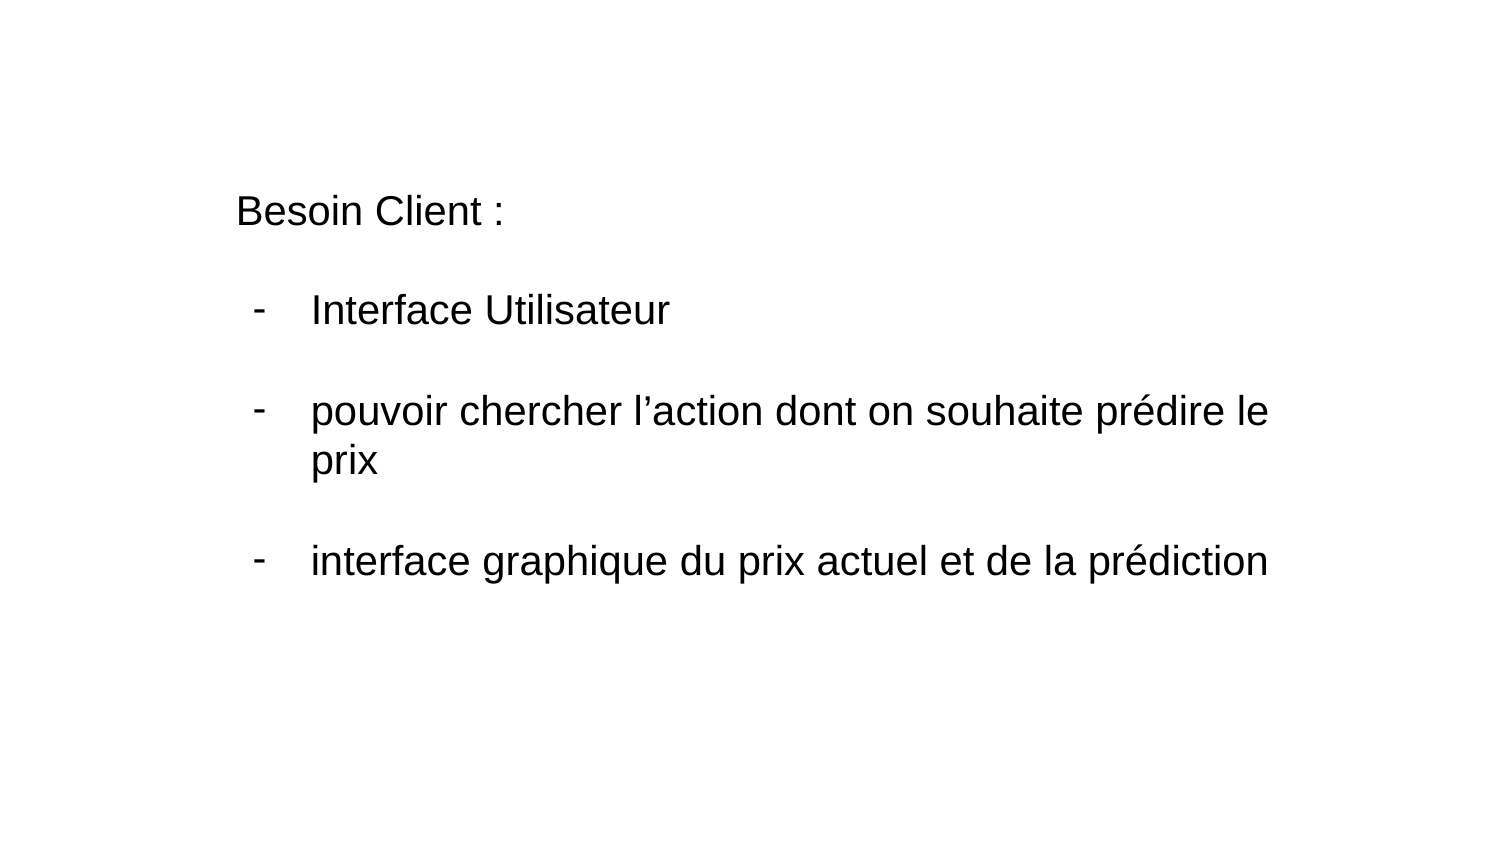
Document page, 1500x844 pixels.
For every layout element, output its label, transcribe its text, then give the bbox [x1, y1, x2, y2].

text_box Besoin Client : Interface Utilisateur pouvoir chercher l’action dont on souhaite prédire le prix interface graphique du prix actuel et de la prédiction [220, 168, 1364, 649]
